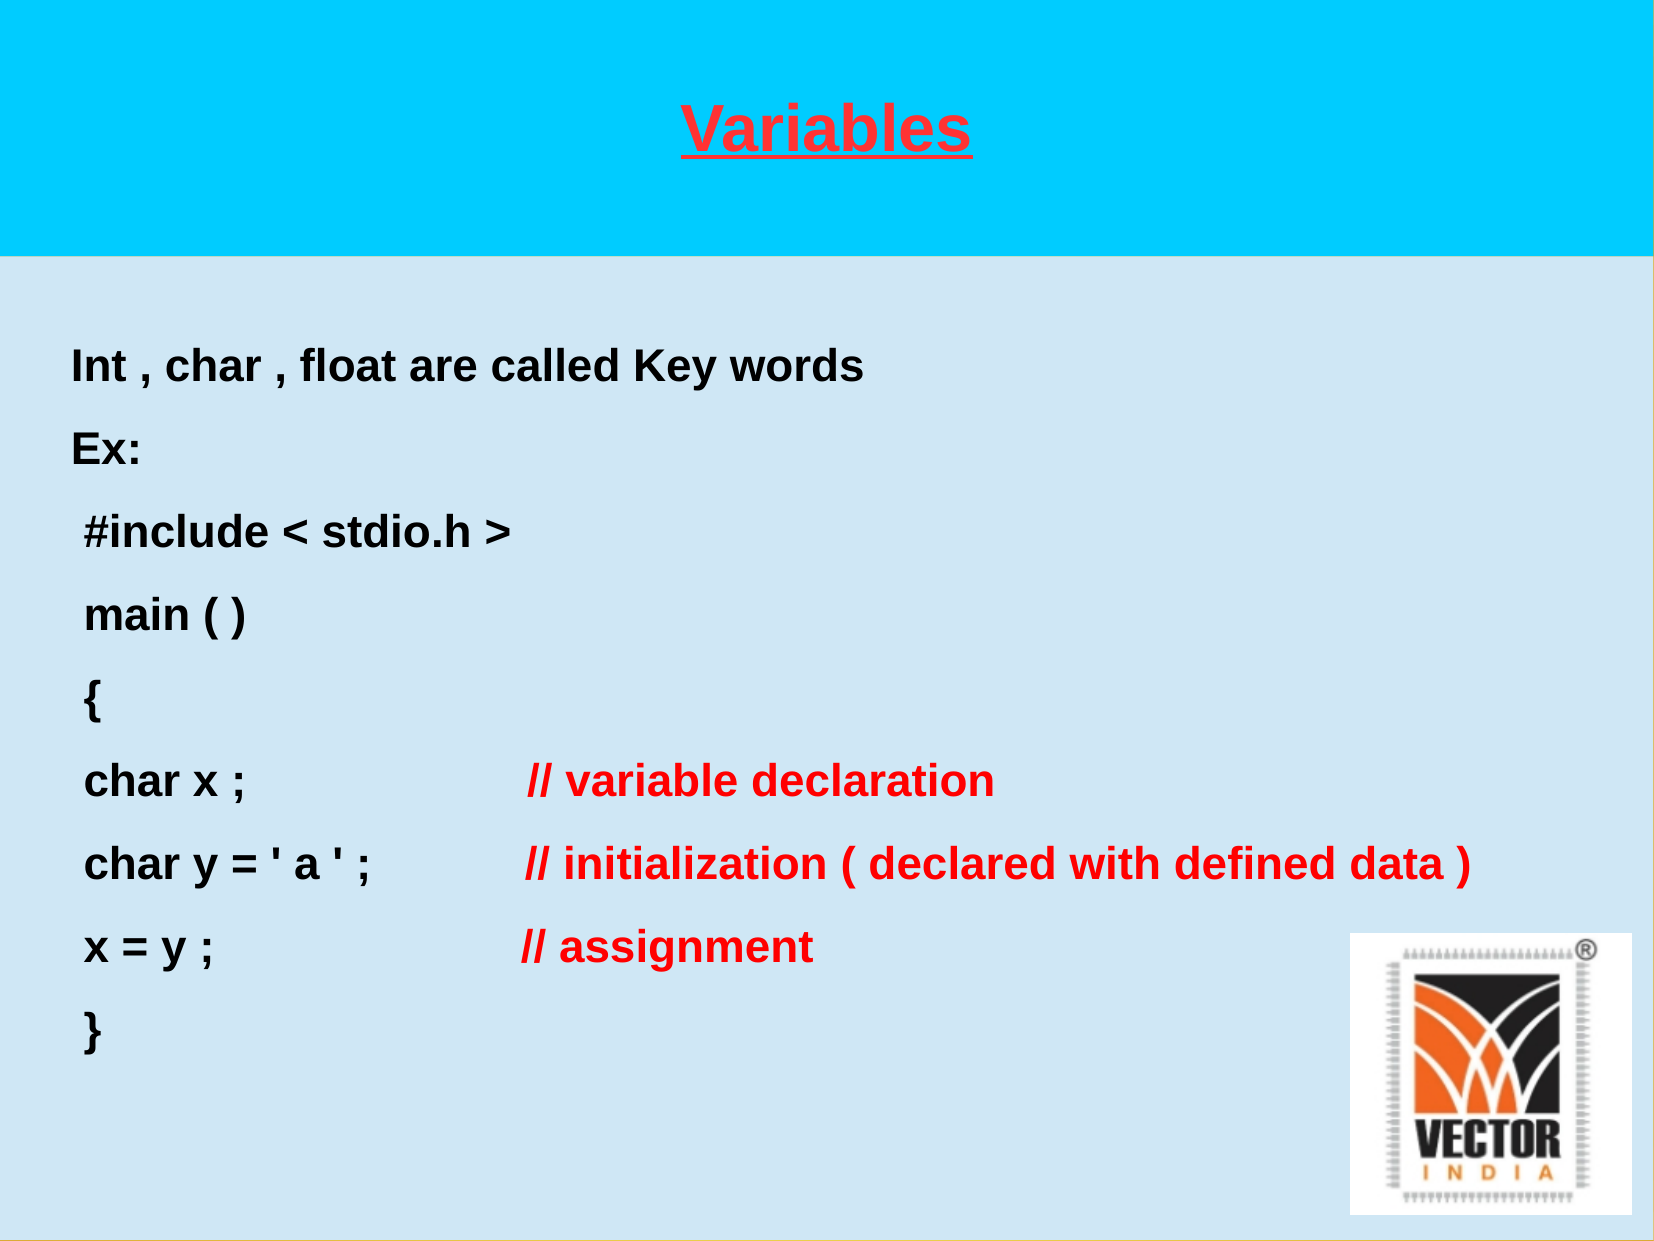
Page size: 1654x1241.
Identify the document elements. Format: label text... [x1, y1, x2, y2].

list Int , char , float are called Key words Ex: #include < stdio.h > main ( ) { char x ; // variable declaration char y = ' a ' ; // initialization ( declared with defined data ) x = y ; // assignment } [0, 256, 1654, 1241]
picture [1350, 933, 1632, 1216]
title Variables [0, 0, 1654, 256]
